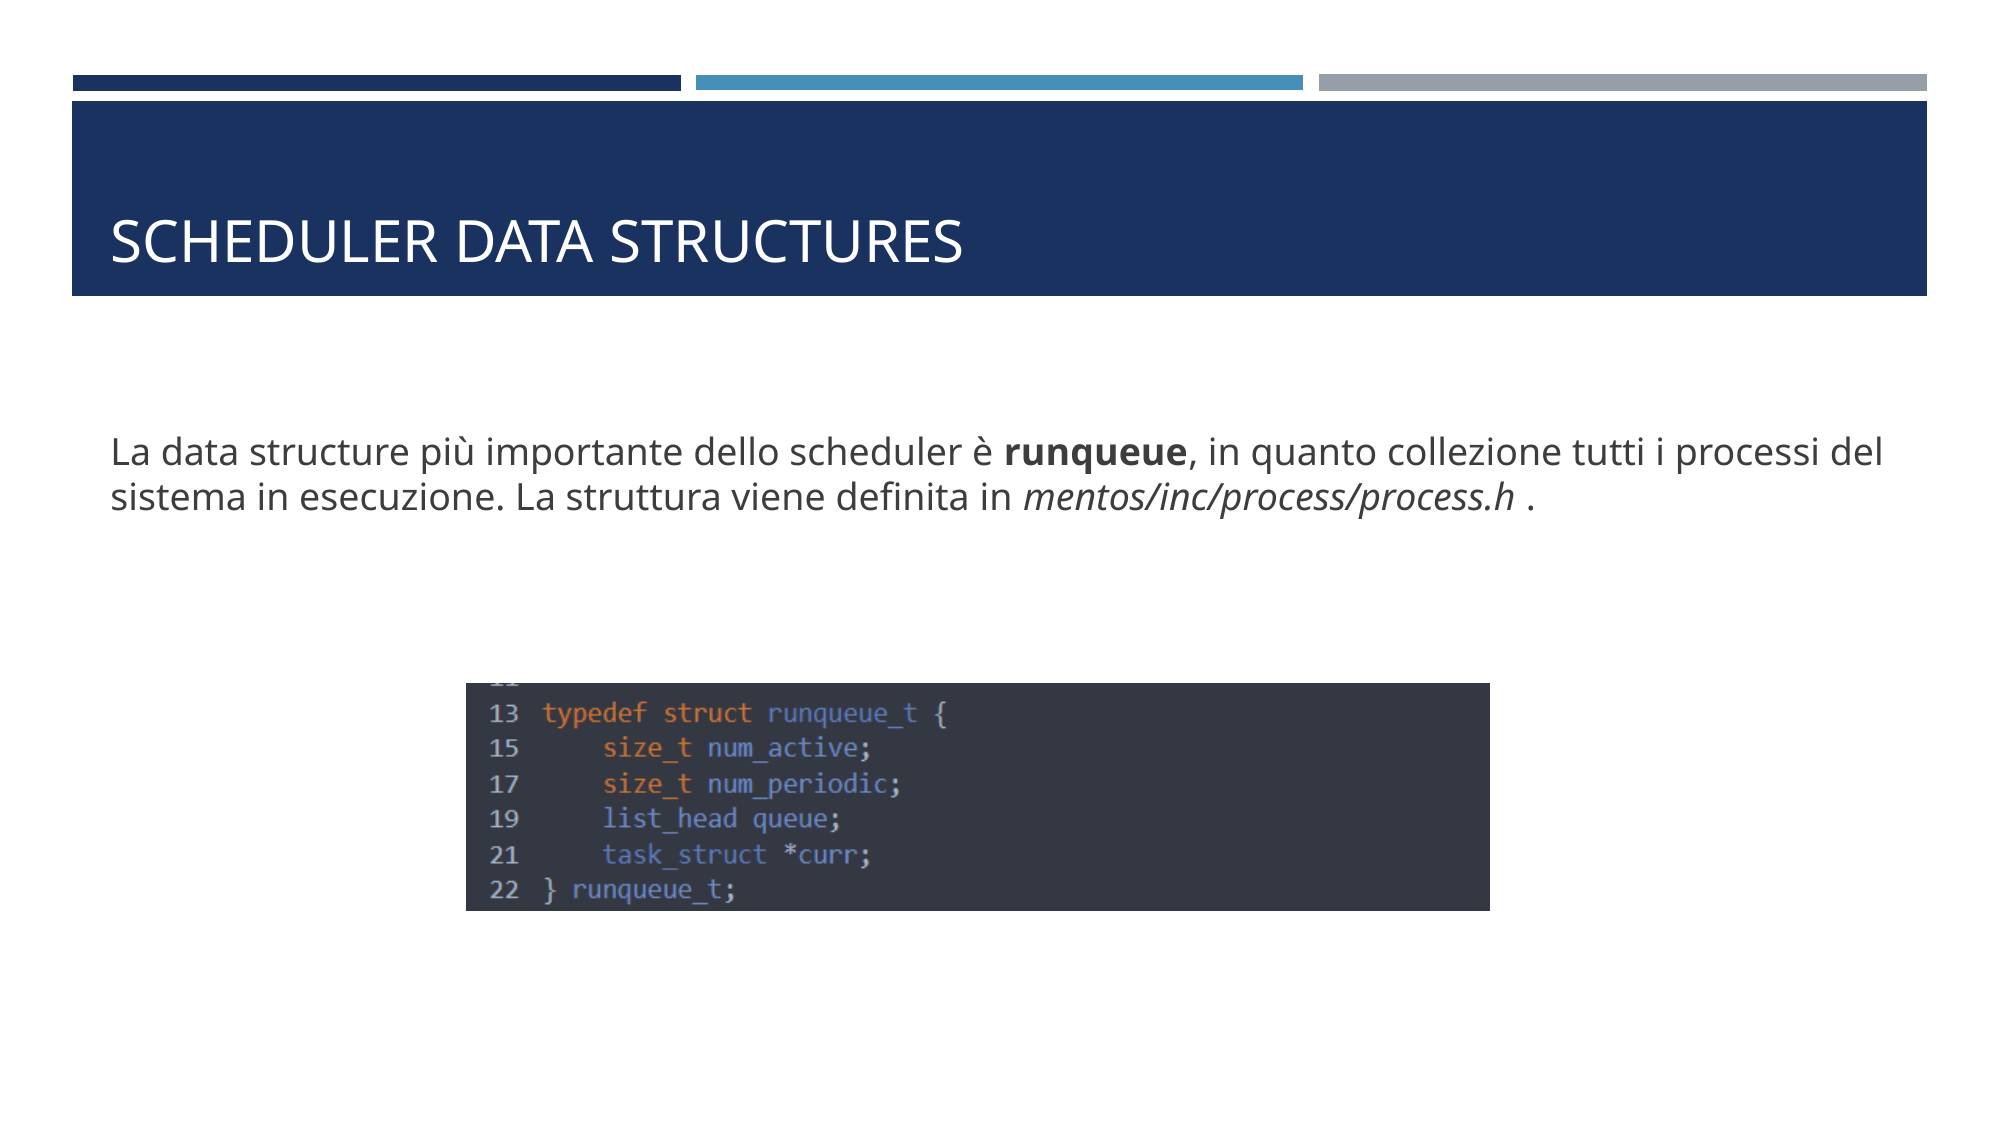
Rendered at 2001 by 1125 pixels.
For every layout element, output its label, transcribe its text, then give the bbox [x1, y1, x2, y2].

title Scheduler DATA structures [95, 115, 1905, 282]
picture [466, 683, 1490, 911]
list La data structure più importante dello scheduler è runqueue, in quanto collezione tutti i processi del sistema in esecuzione. La struttura viene definita in mentos/inc/process/process.h . [95, 316, 1905, 629]
